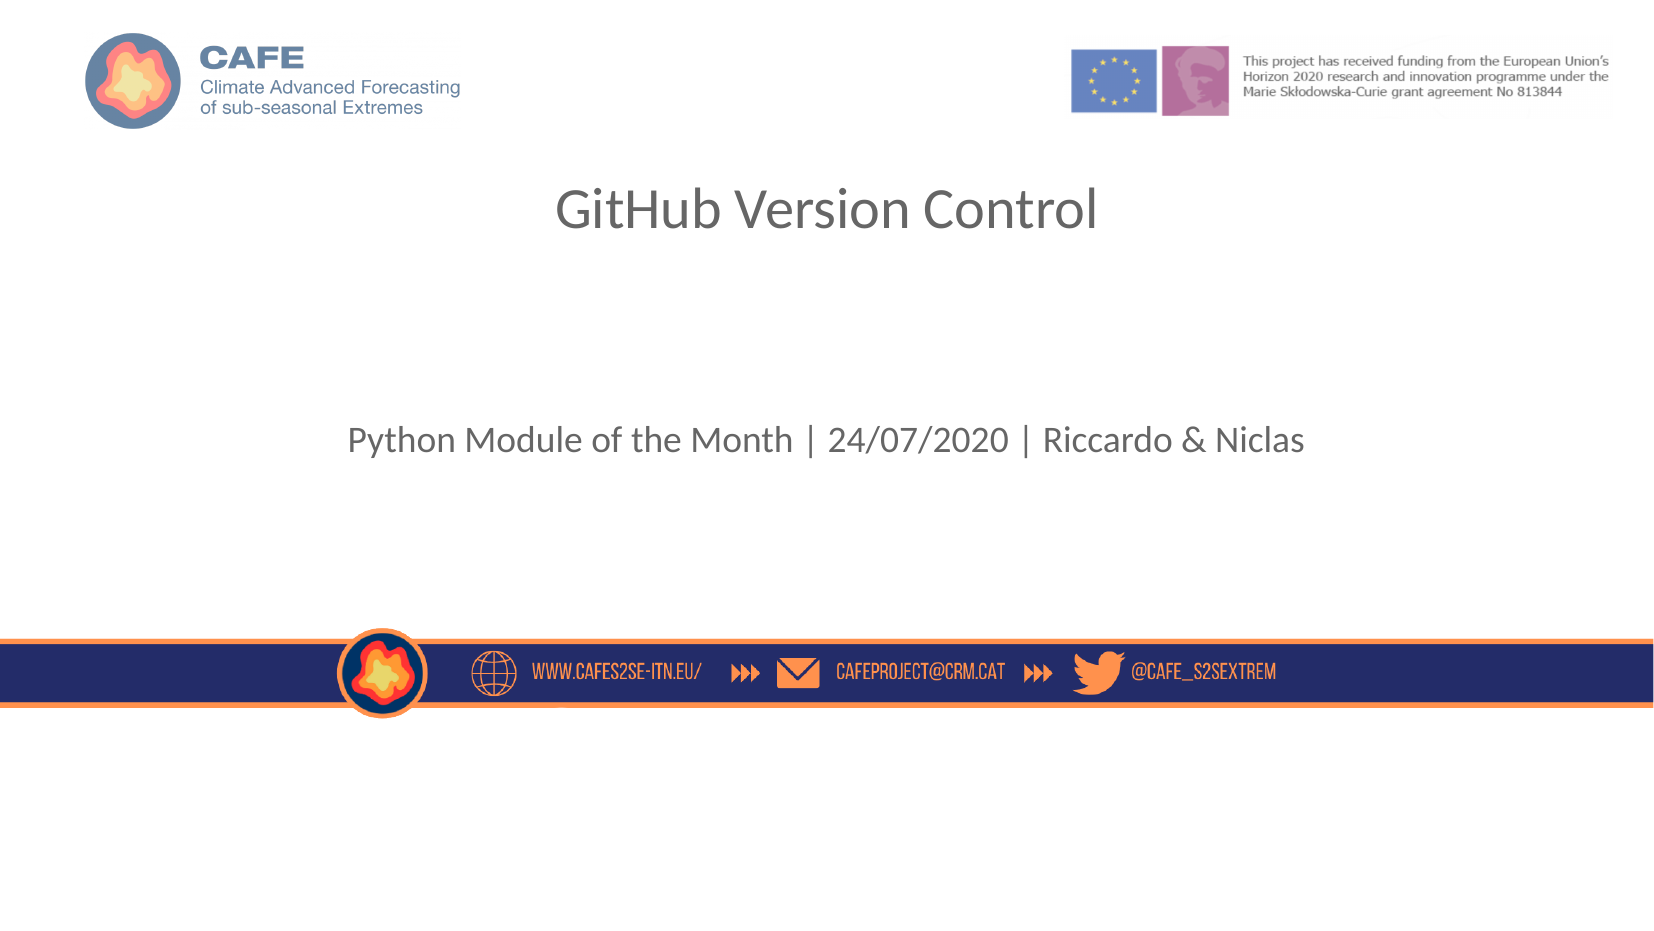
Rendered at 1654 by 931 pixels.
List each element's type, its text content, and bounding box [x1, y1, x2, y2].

picture [0, 623, 1654, 931]
title GitHub Version Control [82, 183, 1571, 246]
subtitle Python Module of the Month | 24/07/2020 | Riccardo & Niclas [82, 271, 1571, 615]
